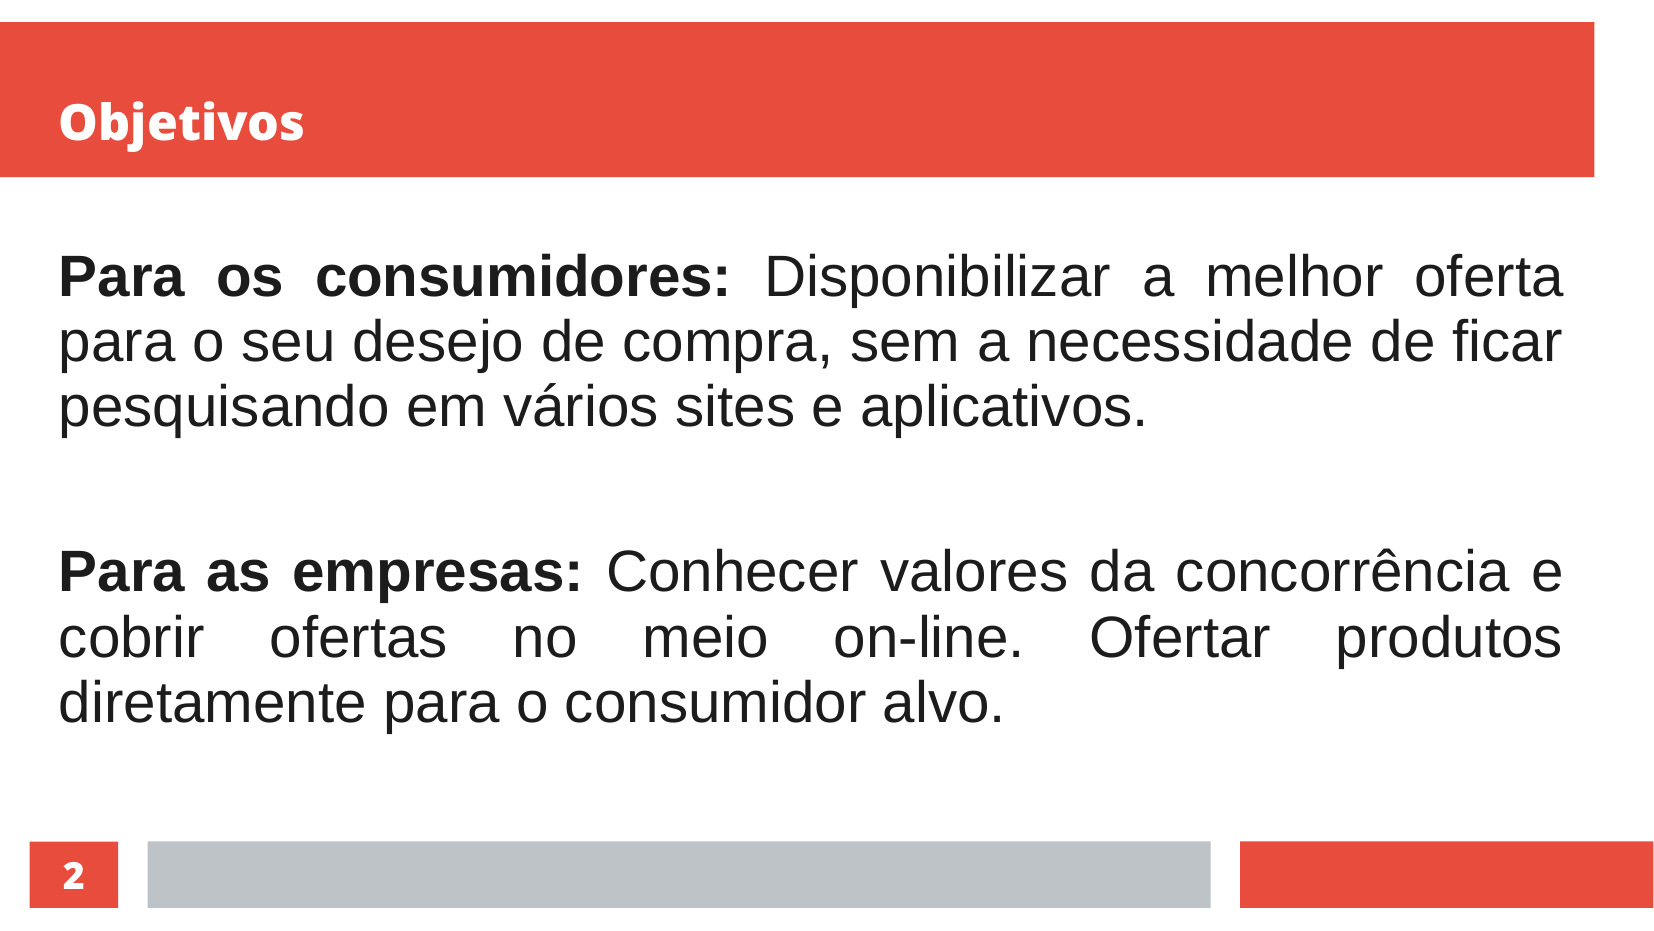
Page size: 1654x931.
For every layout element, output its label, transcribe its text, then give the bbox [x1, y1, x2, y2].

list Para os consumidores: Disponibilizar a melhor oferta para o seu desejo de compra, sem a necessidade de ficar pesquisando em vários sites e aplicativos. Para as empresas: Conhecer valores da concorrência e cobrir ofertas no meio on-line. Ofertar produtos diretamente para o consumidor alvo. [59, 243, 1565, 745]
title Objetivos [59, 44, 1595, 156]
